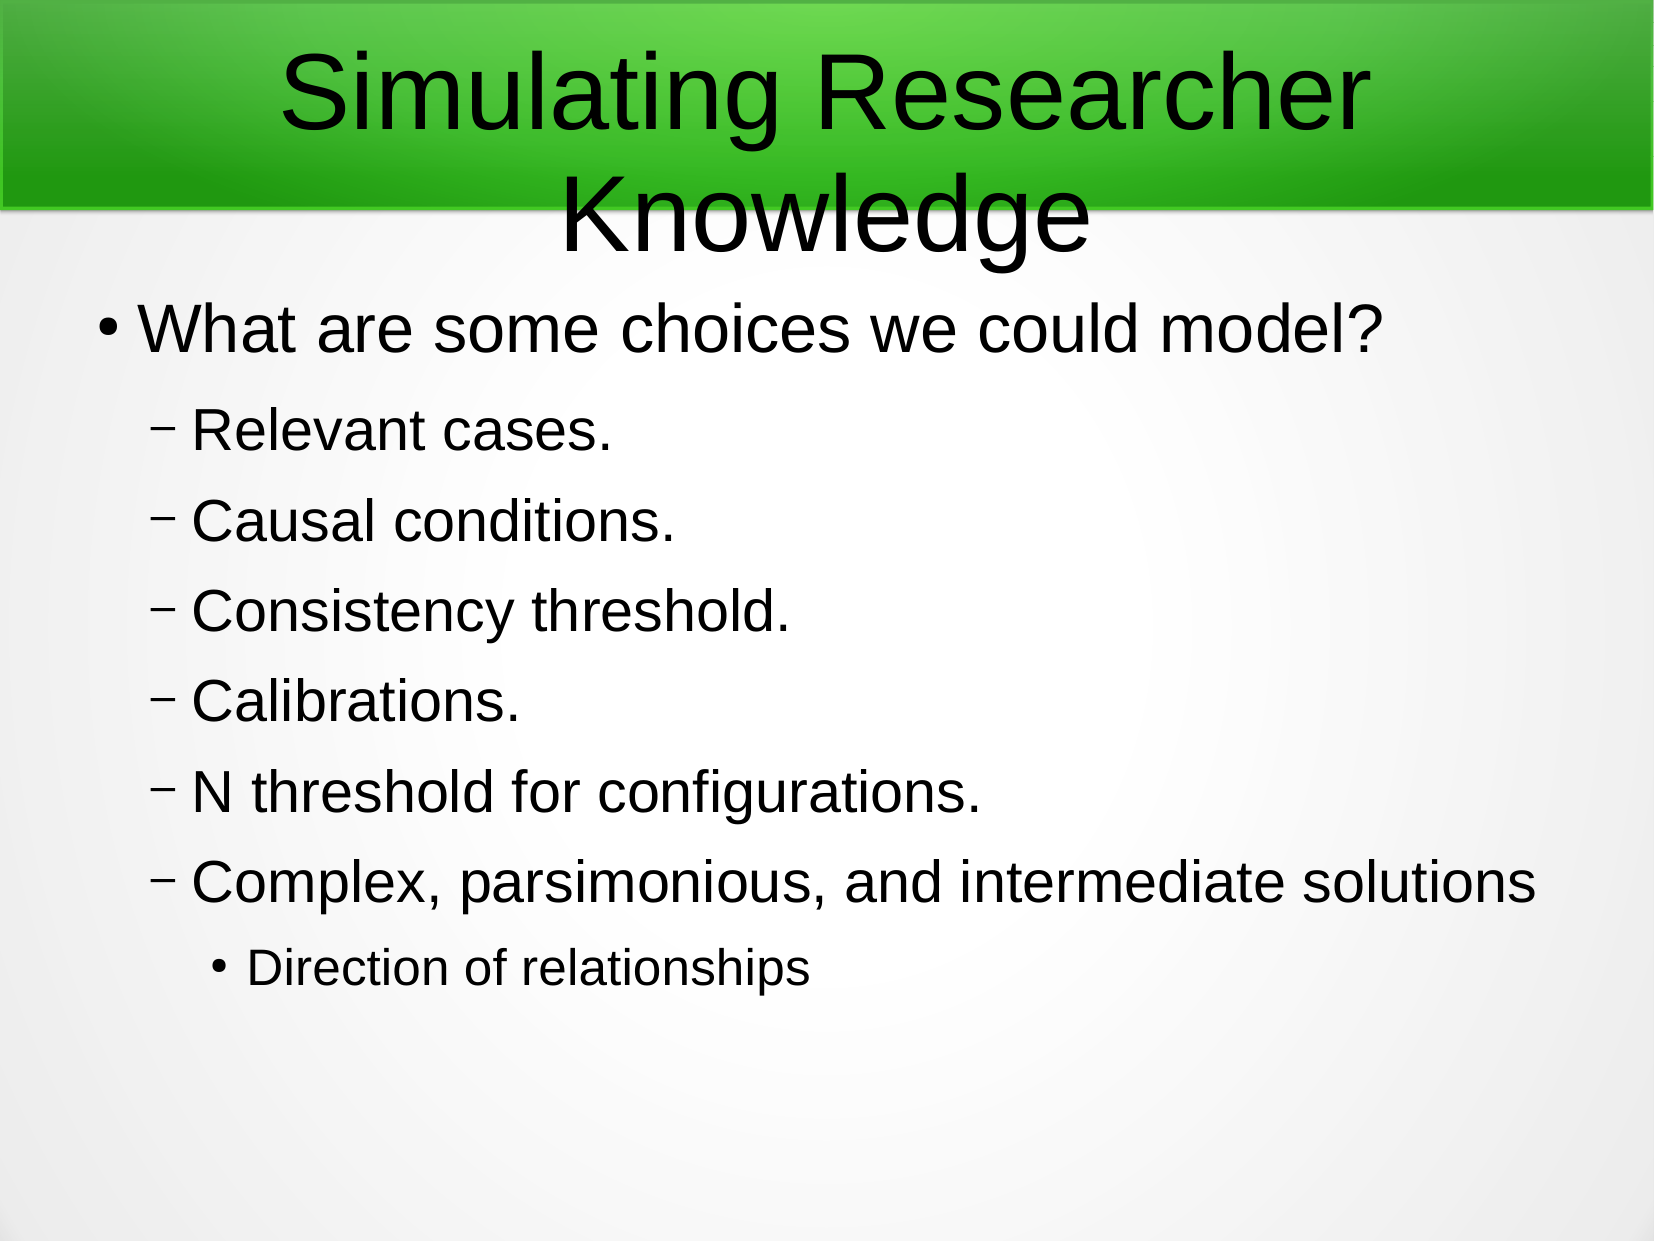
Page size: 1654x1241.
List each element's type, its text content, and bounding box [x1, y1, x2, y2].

title Simulating Researcher Knowledge [82, 31, 1571, 275]
list What are some choices we could model? Relevant cases. Causal conditions. Consistency threshold. Calibrations. N threshold for configurations. Complex, parsimonious, and intermediate solutions Direction of relationships [82, 290, 1571, 1010]
